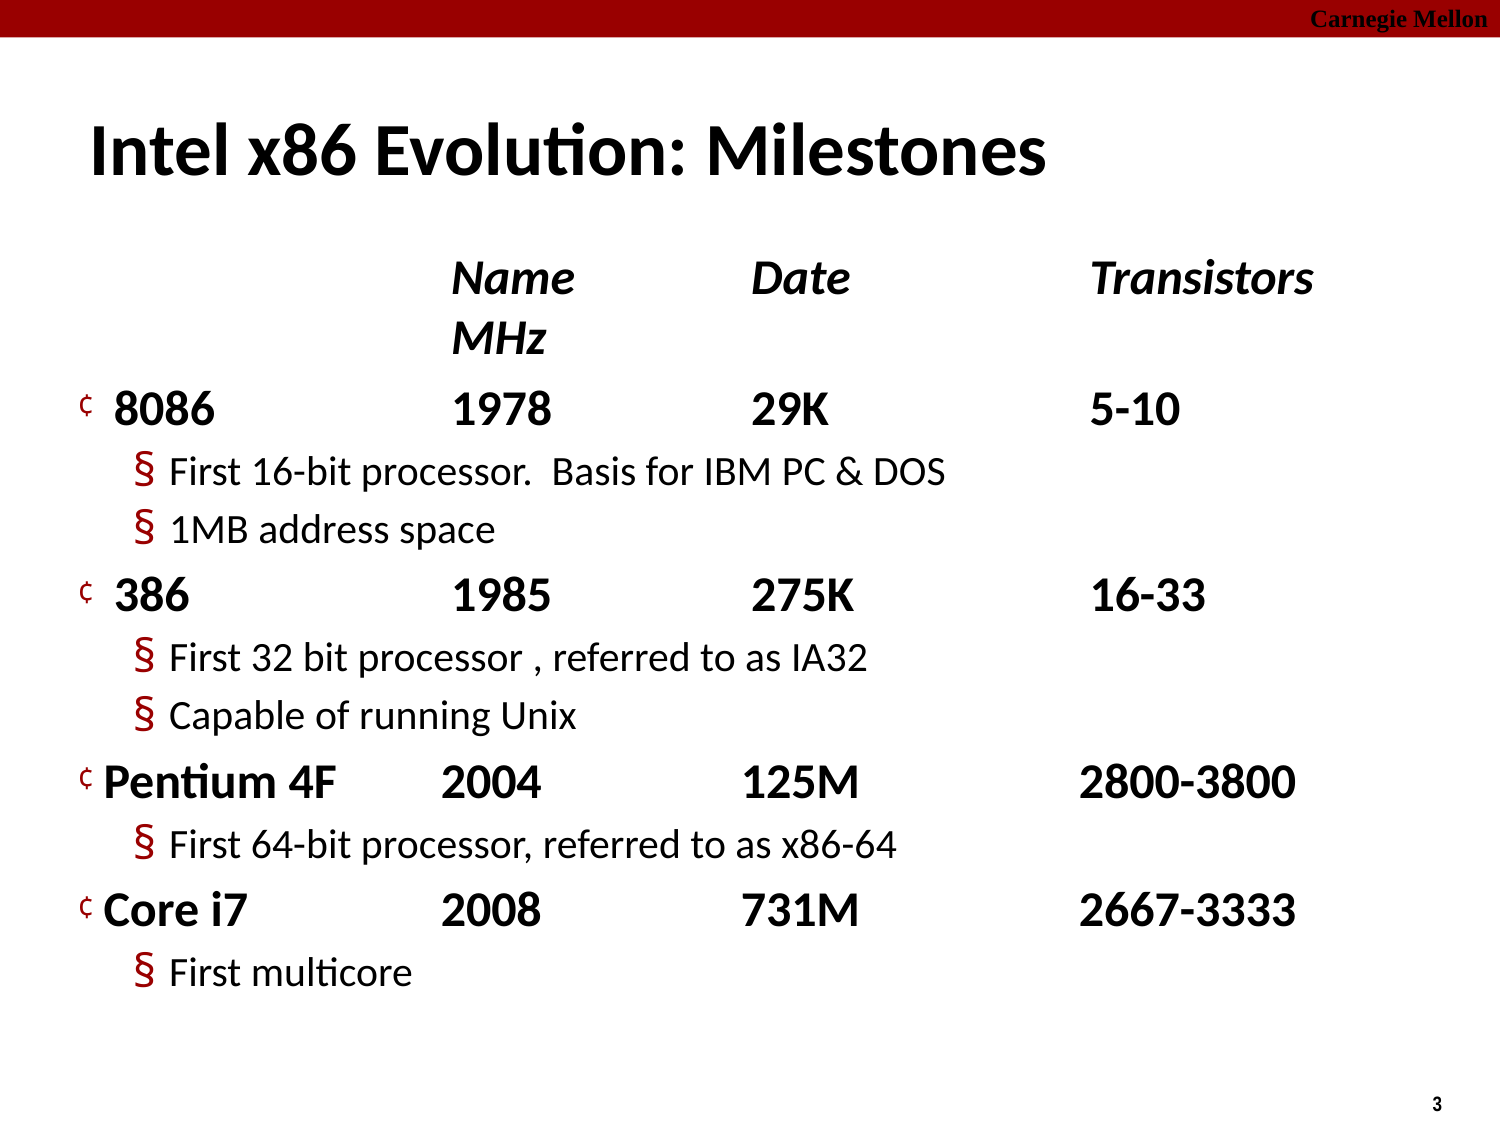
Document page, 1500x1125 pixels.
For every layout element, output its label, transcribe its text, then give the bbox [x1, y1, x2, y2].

list Name Date Transistors MHz 8086 1978 29K 5-10 First 16-bit processor. Basis for IBM PC & DOS 1MB address space 386 1985 275K 16-33 First 32 bit processor , referred to as IA32 Capable of running Unix Pentium 4F 2004 125M 2800-3800 First 64-bit processor, referred to as x86-64 Core i7 2008 731M 2667-3333 First multicore [62, 237, 1363, 1075]
title Intel x86 Evolution: Milestones [75, 93, 1425, 188]
